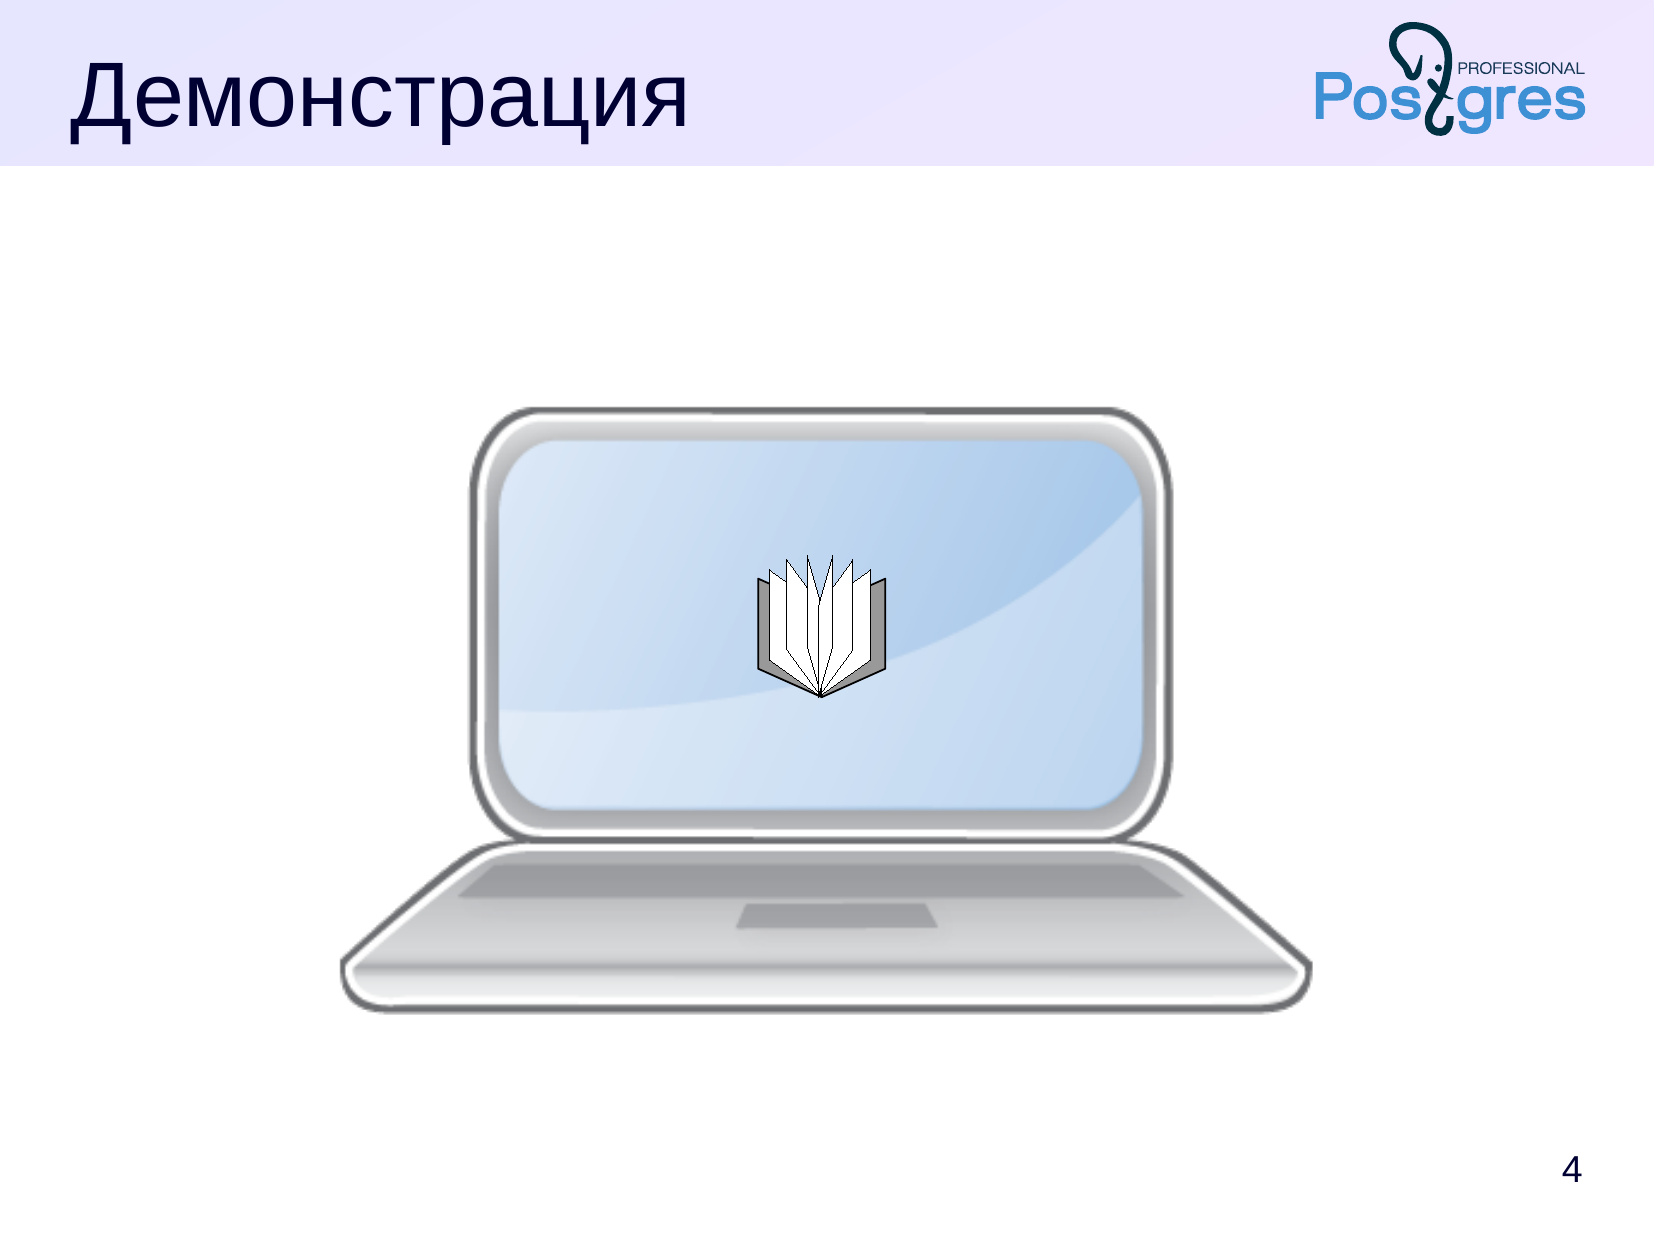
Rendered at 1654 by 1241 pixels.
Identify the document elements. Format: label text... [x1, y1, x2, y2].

title Демонстрация [70, 43, 1241, 147]
picture [298, 365, 1356, 1058]
text_box [758, 555, 886, 698]
